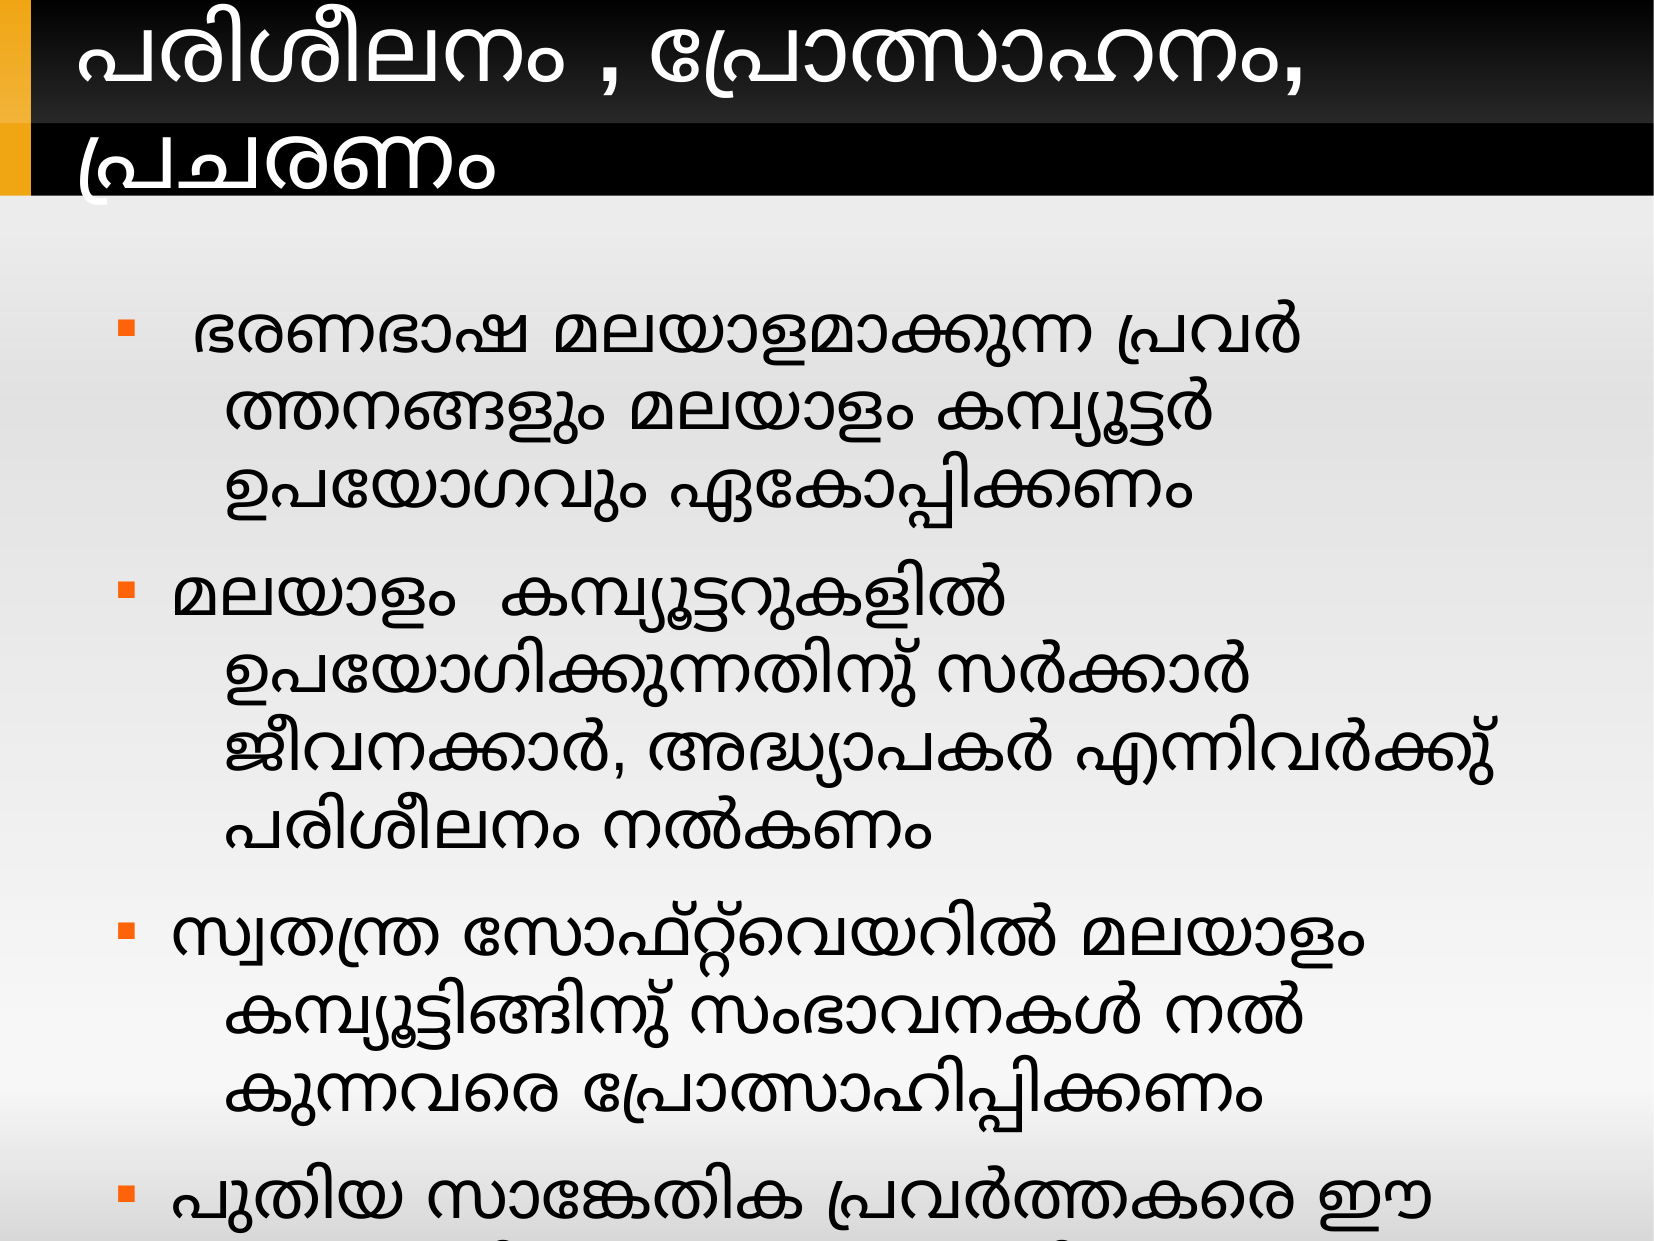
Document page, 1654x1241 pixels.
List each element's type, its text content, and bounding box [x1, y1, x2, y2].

picture [0, 0, 1654, 1241]
list ഭരണഭാഷ മലയാളമാക്കുന്ന പ്രവര്‍ത്തനങ്ങളും മലയാളം കമ്പ്യൂട്ടര്‍ ഉപയോഗവും ഏകോപ്പിക്കണം മലയാളം കമ്പ്യൂട്ടറുകളില്‍ ഉപയോഗിക്കുന്നതിനു് സര്‍ക്കാര്‍ ജീവനക്കാര്‍, അദ്ധ്യാപകര്‍ എന്നിവര്‍ക്കു് പരിശീലനം നല്‍കണം സ്വതന്ത്ര സോഫ്റ്റ്‌വെയറില്‍ മലയാളം കമ്പ്യൂട്ടിങ്ങിനു് സംഭാവനകള്‍ നല്‍കുന്നവരെ പ്രോത്സാഹിപ്പിക്കണം പുതിയ സാങ്കേതിക പ്രവര്‍ത്തകരെ ഈ മേഖലയിലേക്കു് ആകര്‍ഷിക്കല്‍ [82, 290, 1571, 1109]
title പരിശീലനം , പ്രോത്സാഹനം, പ്രചരണം [76, 0, 1565, 208]
